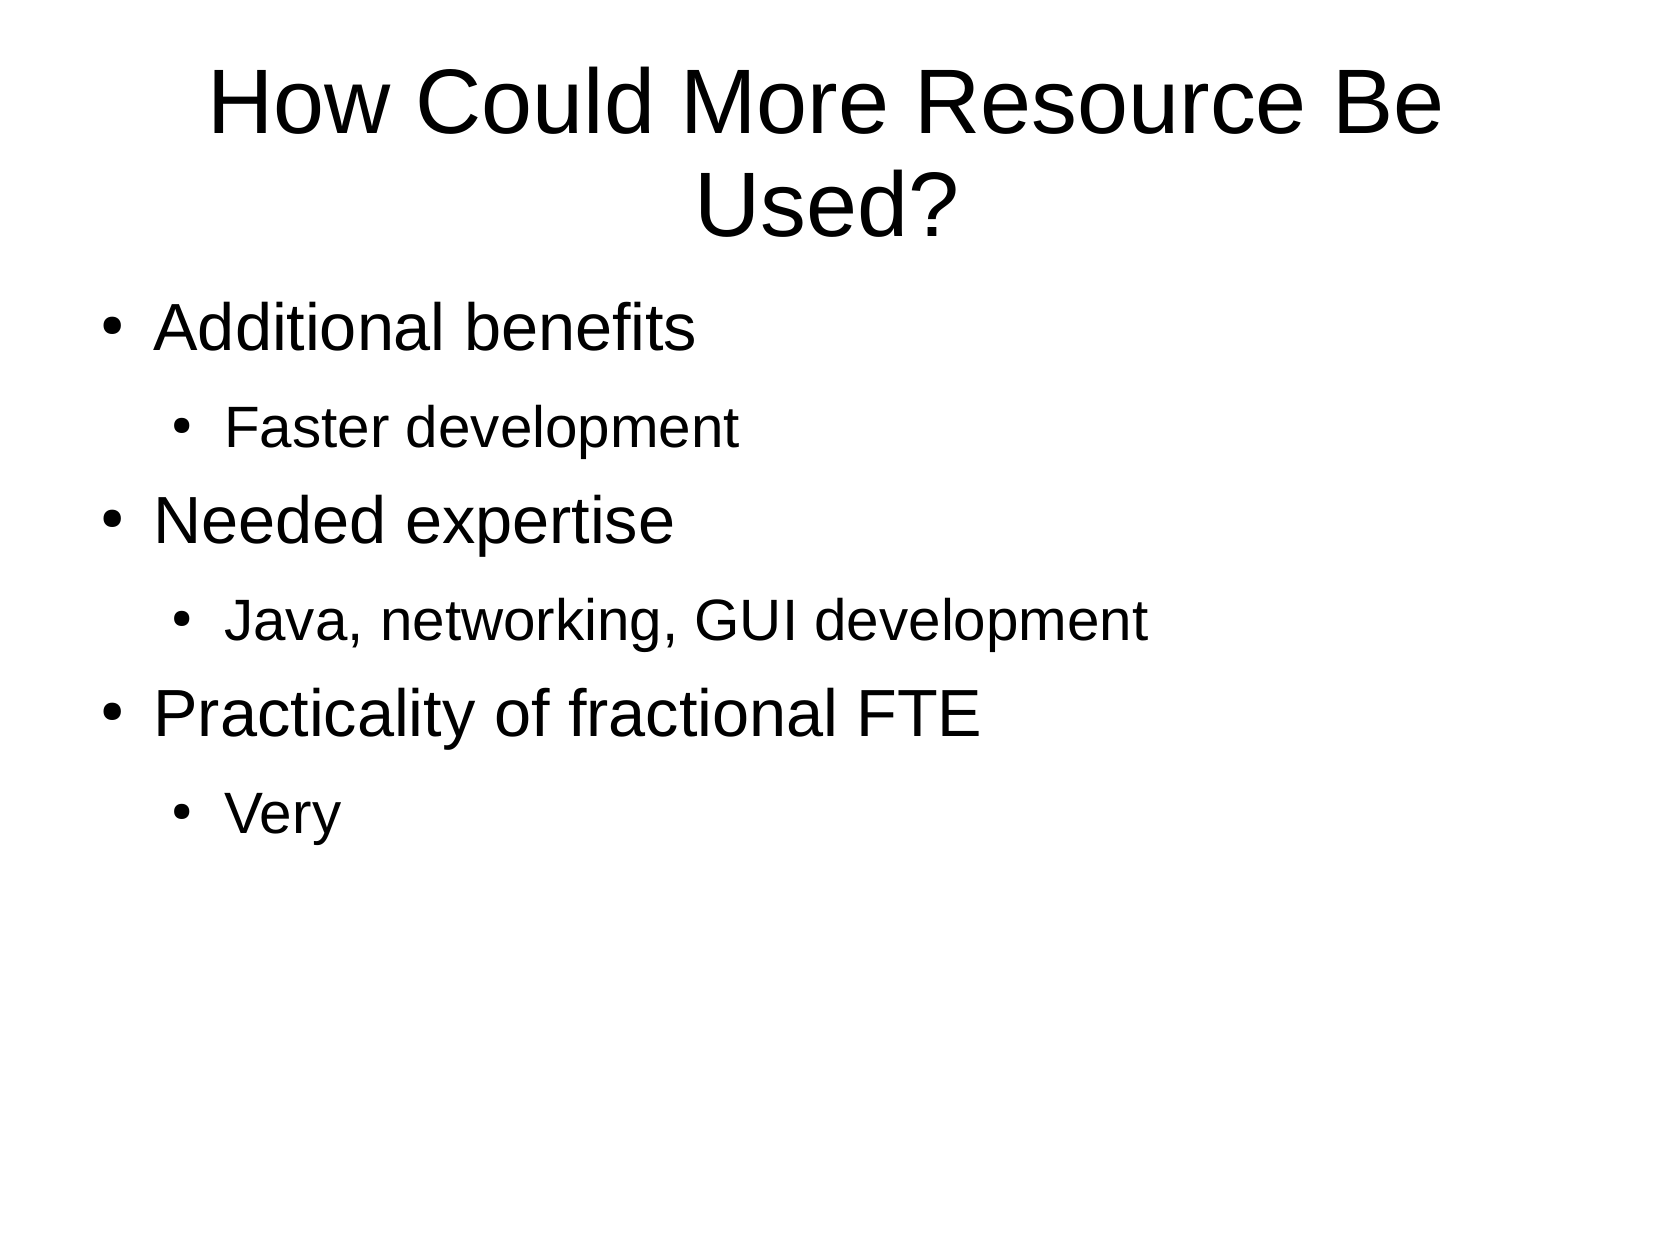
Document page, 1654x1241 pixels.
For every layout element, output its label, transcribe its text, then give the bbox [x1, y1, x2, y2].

list Additional benefits Faster development Needed expertise Java, networking, GUI development Practicality of fractional FTE Very [82, 290, 1571, 1094]
title How Could More Resource Be Used? [82, 50, 1571, 256]
